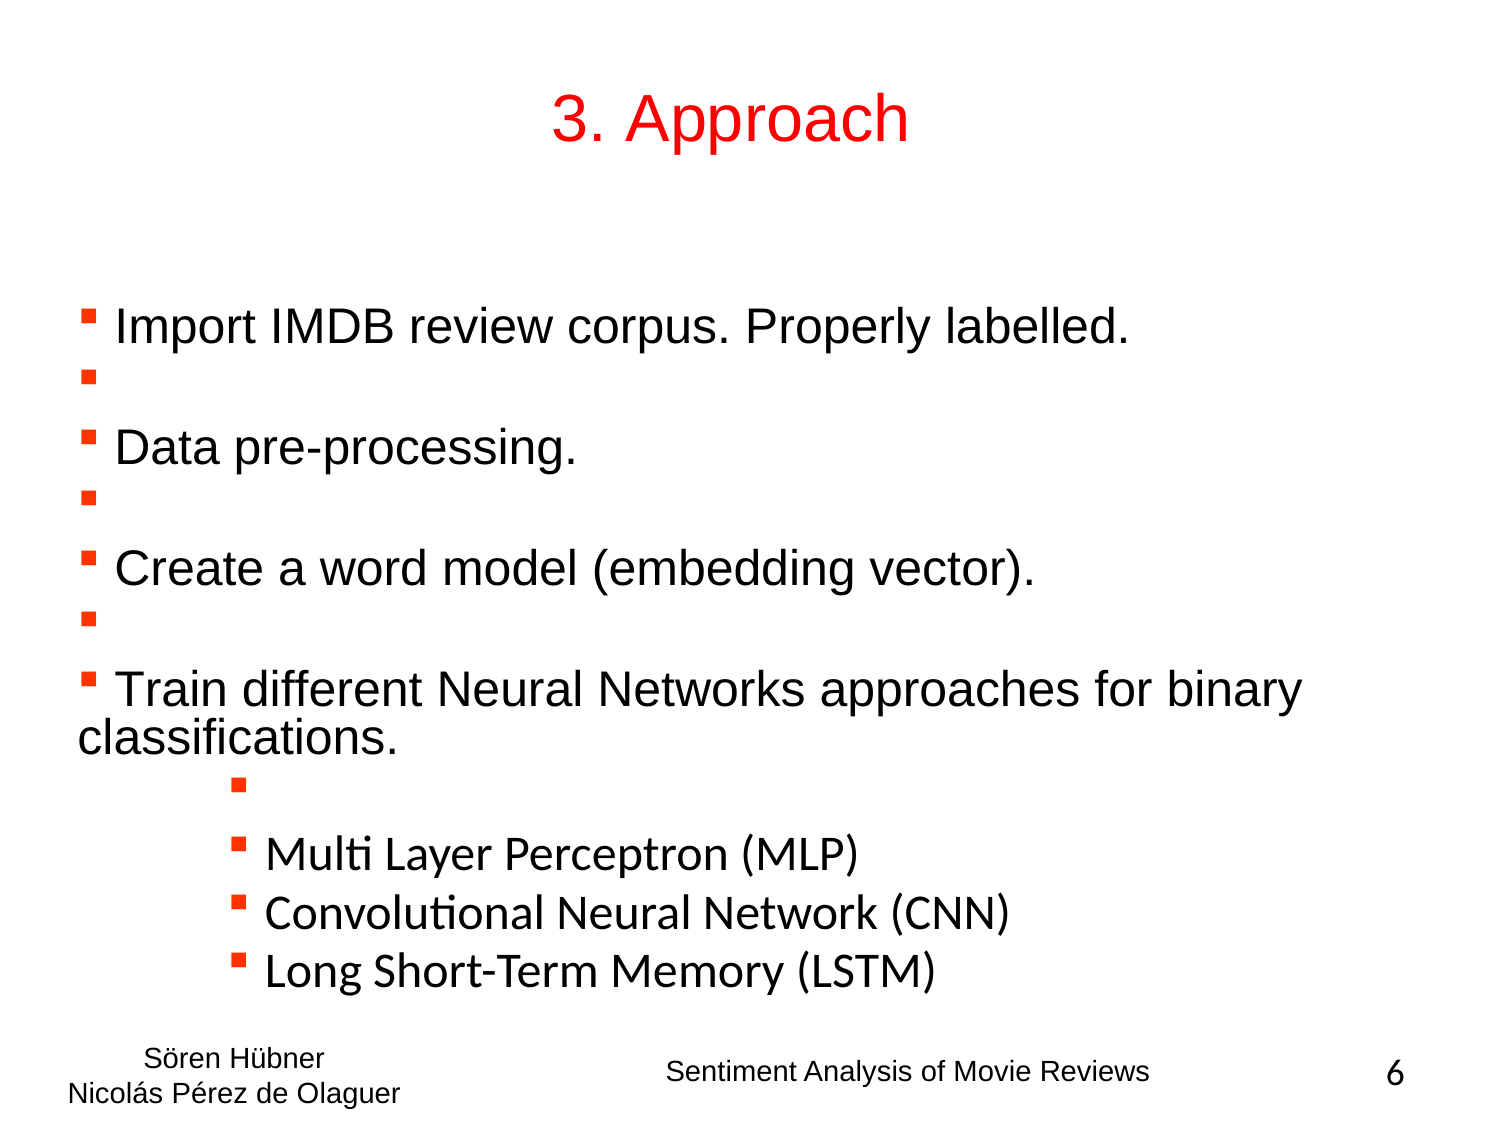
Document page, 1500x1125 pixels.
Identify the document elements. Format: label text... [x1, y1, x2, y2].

text_box 6 [1371, 1031, 1481, 1110]
text_box Sören Hübner Nicolás Pérez de Olaguer [23, 1031, 446, 1110]
list Import IMDB review corpus. Properly labelled. Data pre-processing. Create a word model (embedding vector). Train different Neural Networks approaches for binary classifications. Multi Layer Perceptron (MLP) Convolutional Neural Network (CNN) Long Short-Term Memory (LSTM) [62, 224, 1475, 1025]
text_box Sentiment Analysis of Movie Reviews [468, 1031, 1348, 1110]
title 3. Approach [24, 24, 1438, 163]
